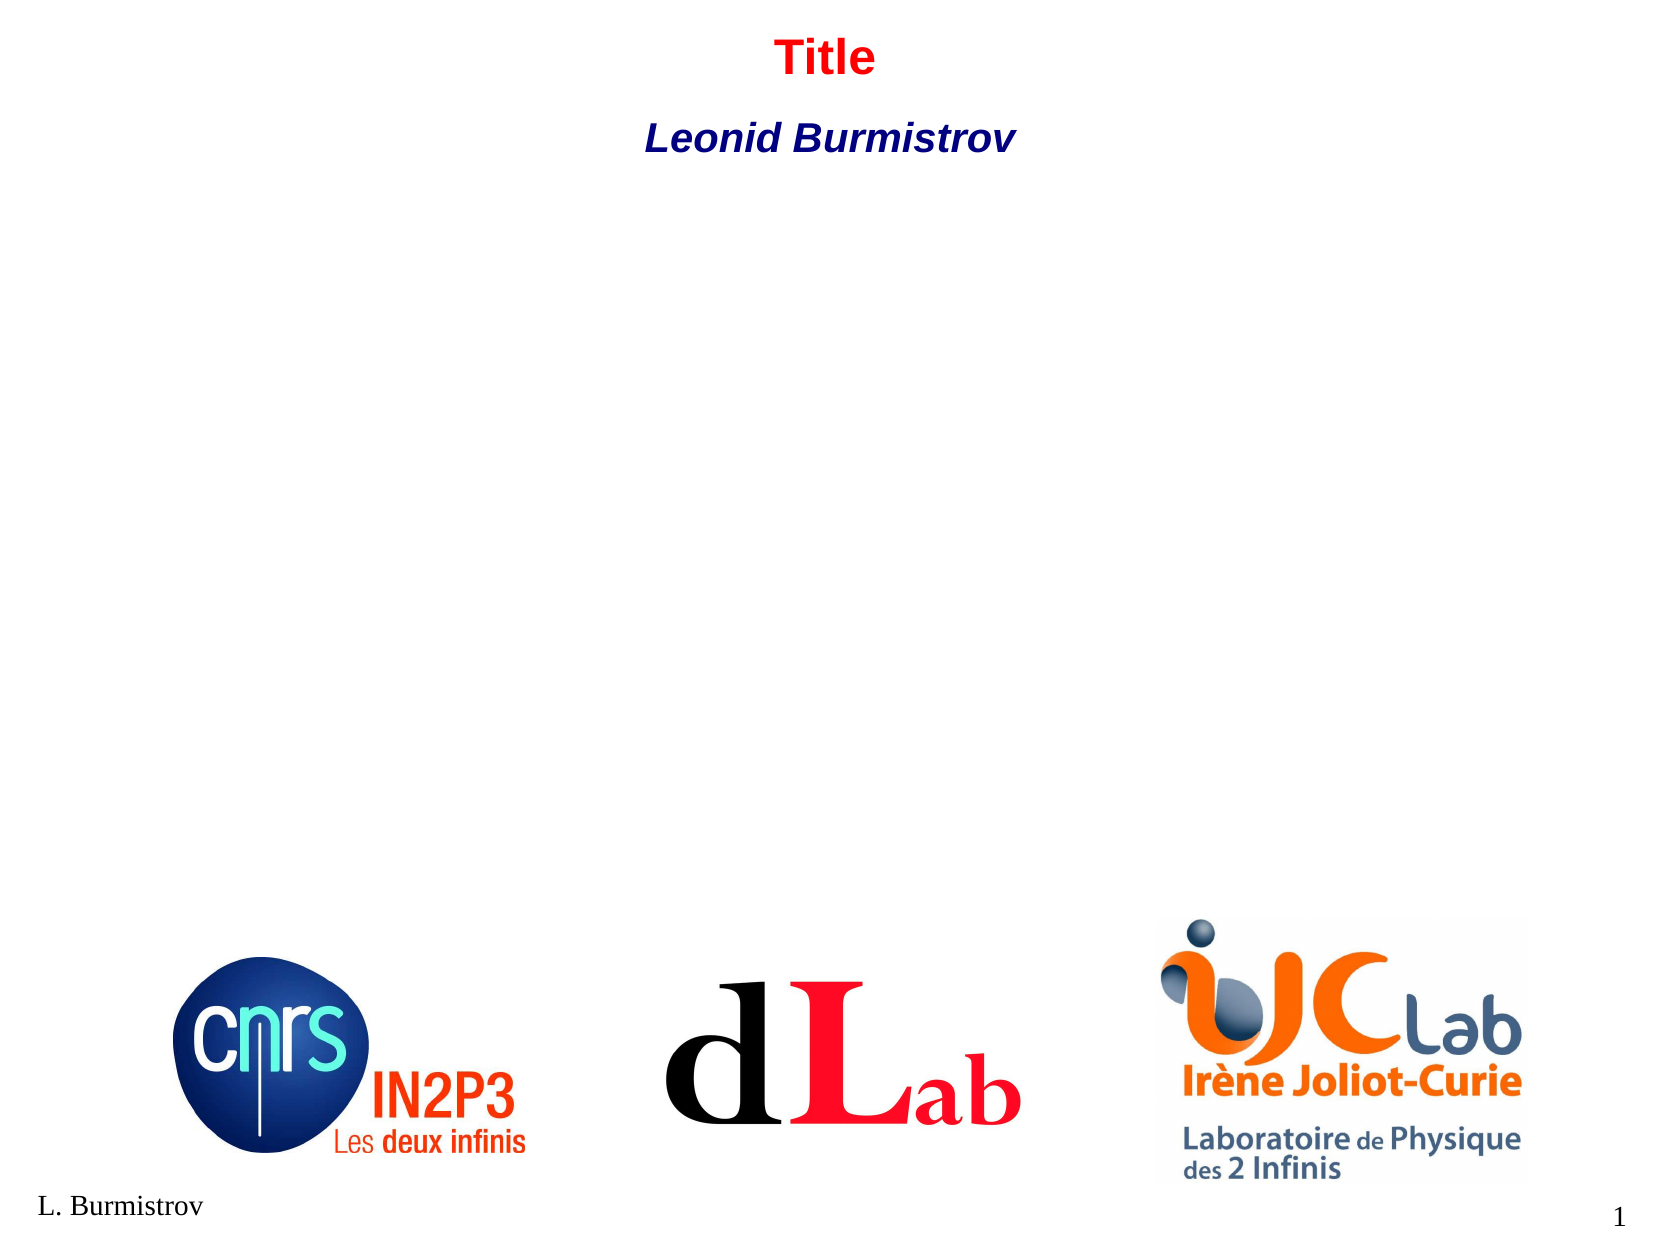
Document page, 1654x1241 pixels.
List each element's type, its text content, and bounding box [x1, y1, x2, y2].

text_box Leonid Burmistrov [300, 106, 1361, 169]
picture [173, 957, 525, 1153]
picture [653, 974, 1029, 1132]
text_box Title [75, 21, 1576, 93]
picture [1154, 917, 1530, 1184]
